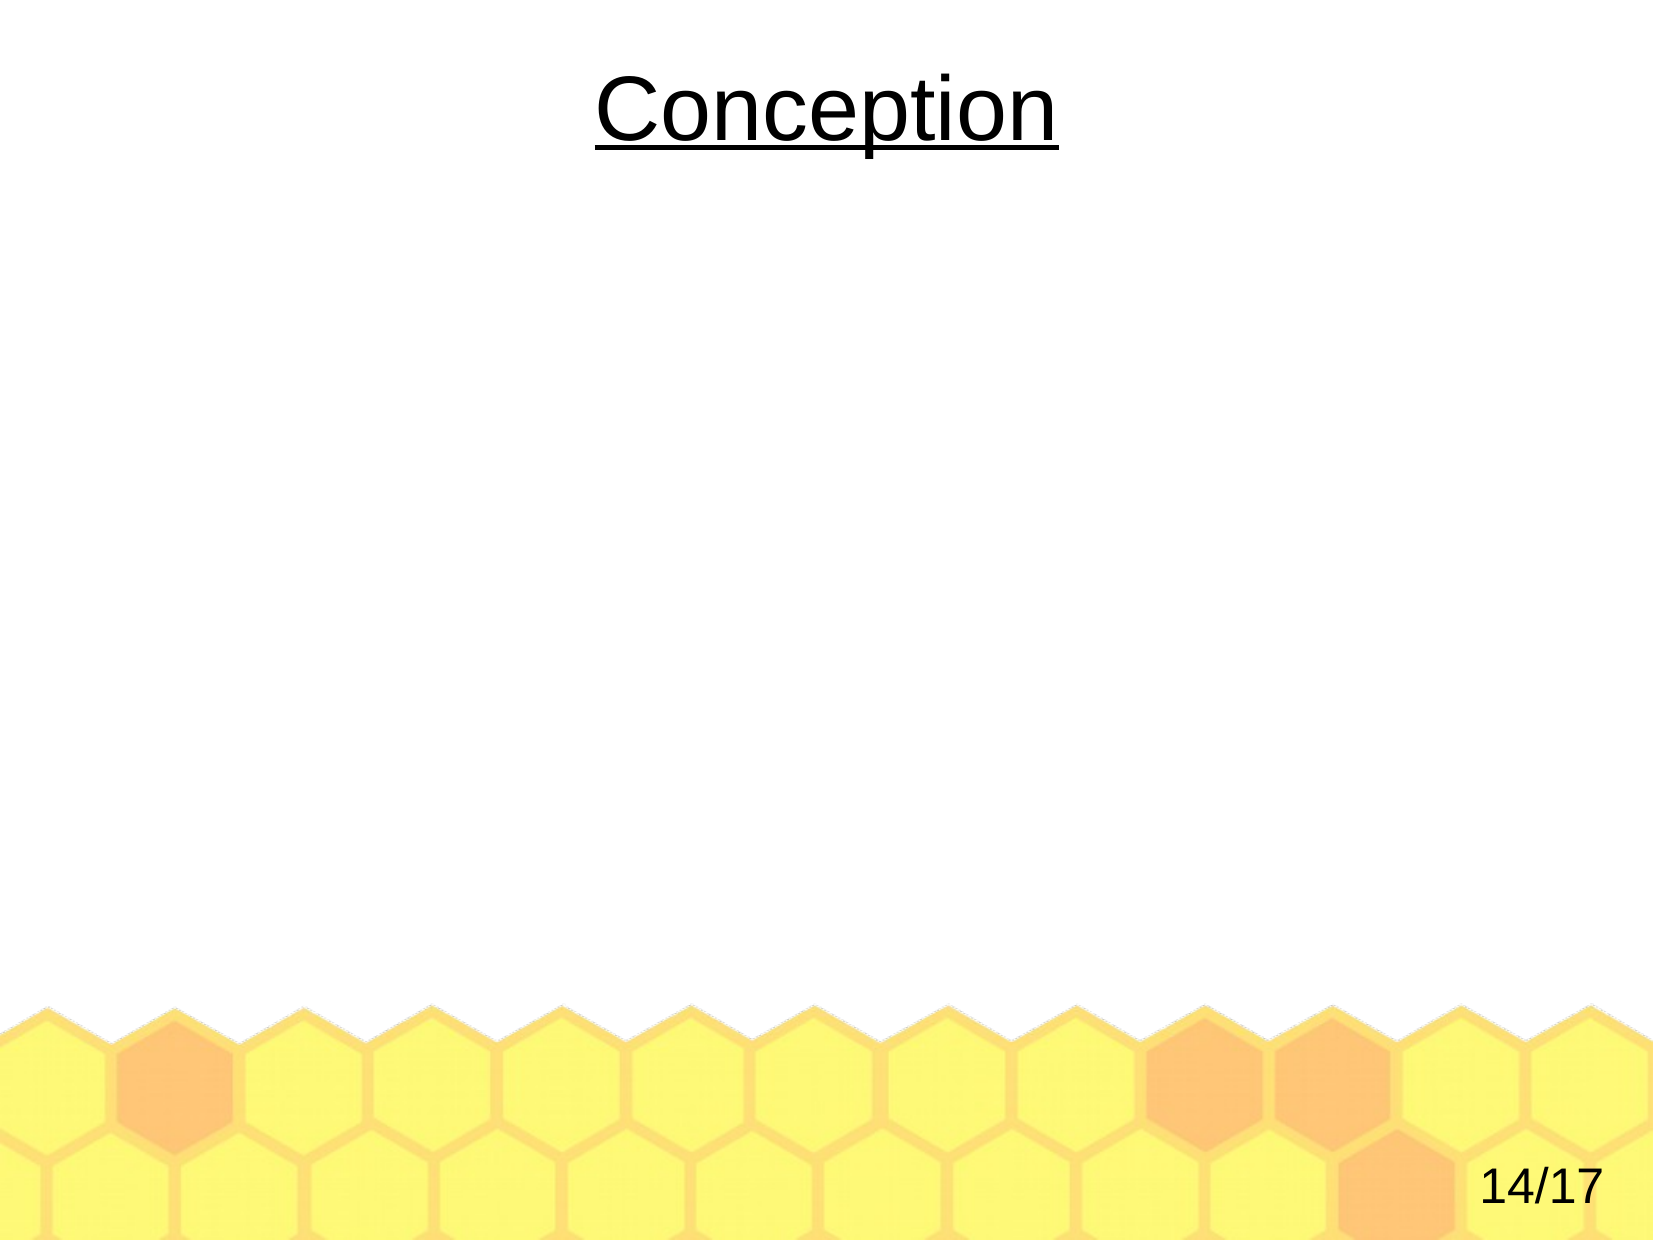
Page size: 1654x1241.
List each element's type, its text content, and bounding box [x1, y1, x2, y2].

text_box <numéro>/17 [1464, 1146, 1630, 1217]
text_box Conception [82, 0, 1571, 207]
picture [0, 1001, 1653, 1240]
